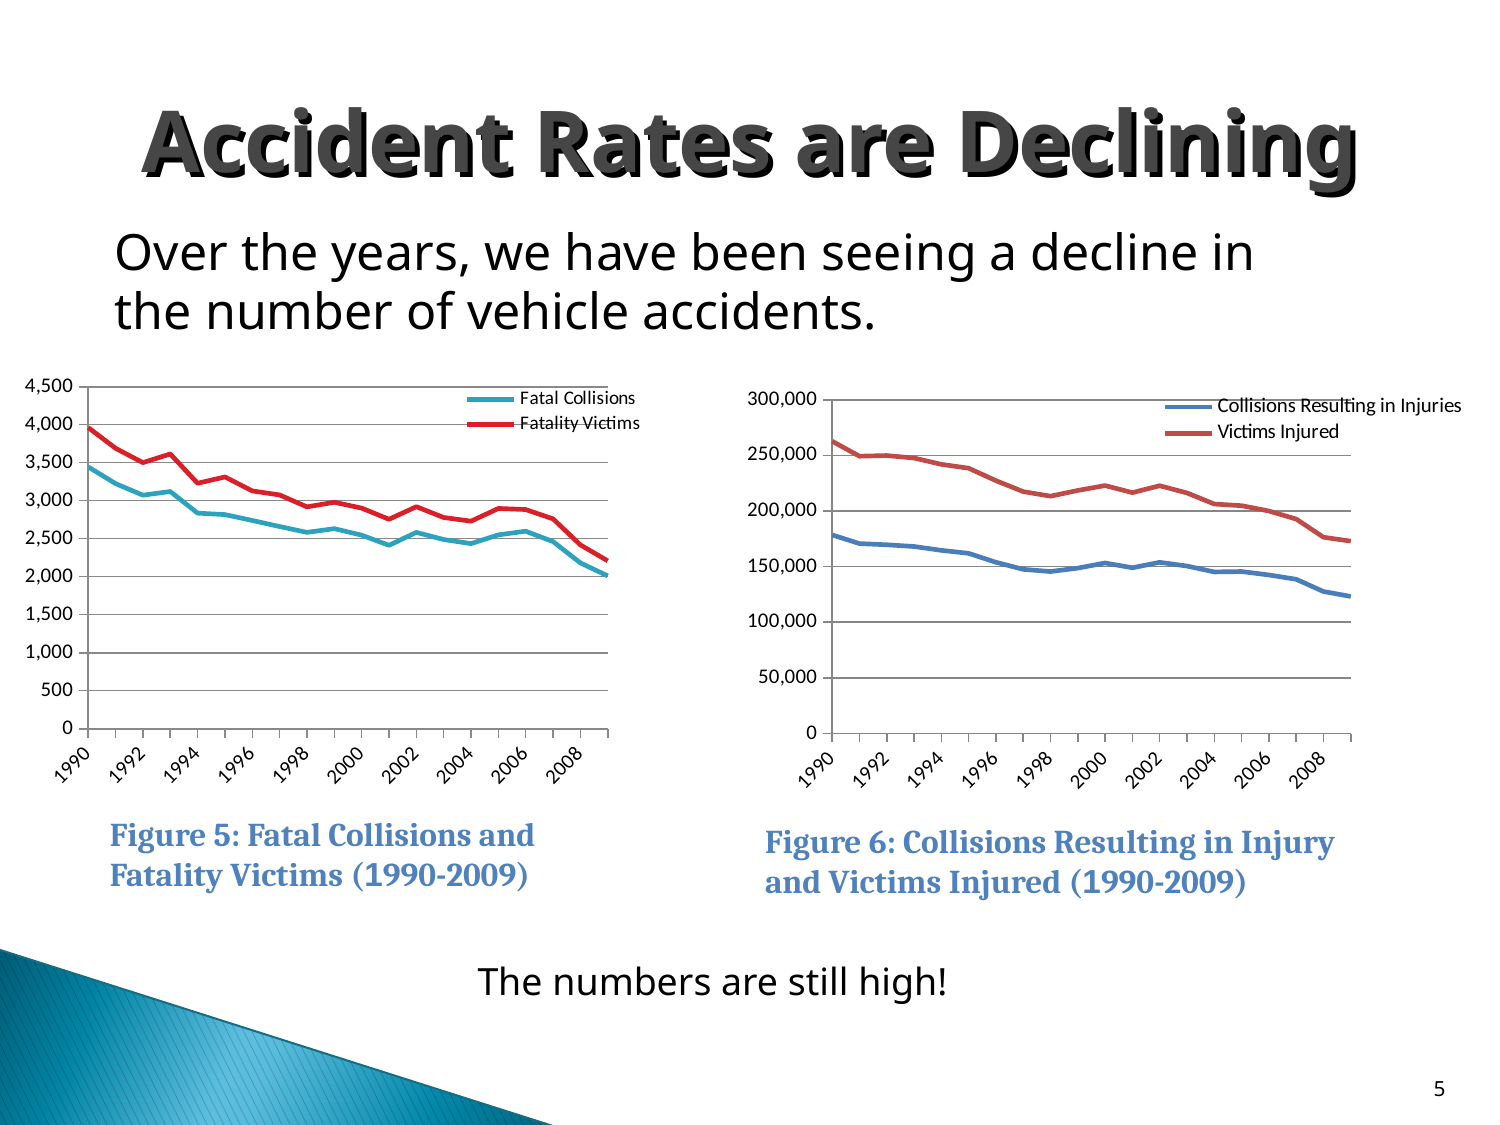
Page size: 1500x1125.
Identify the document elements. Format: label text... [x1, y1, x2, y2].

text_box Figure 6: Collisions Resulting in Injury and Victims Injured (1990-2009) [750, 813, 1406, 908]
text_box Over the years, we have been seeing a decline in the number of vehicle accidents. [99, 212, 1325, 395]
text_box The numbers are still high! [462, 950, 963, 1010]
chart [24, 350, 1471, 812]
title Accident Rates are Declining [75, 45, 1426, 233]
text_box Figure 5: Fatal Collisions and Fatality Victims (1990-2009) [95, 806, 632, 900]
text_box [1418, 1051, 1479, 1112]
